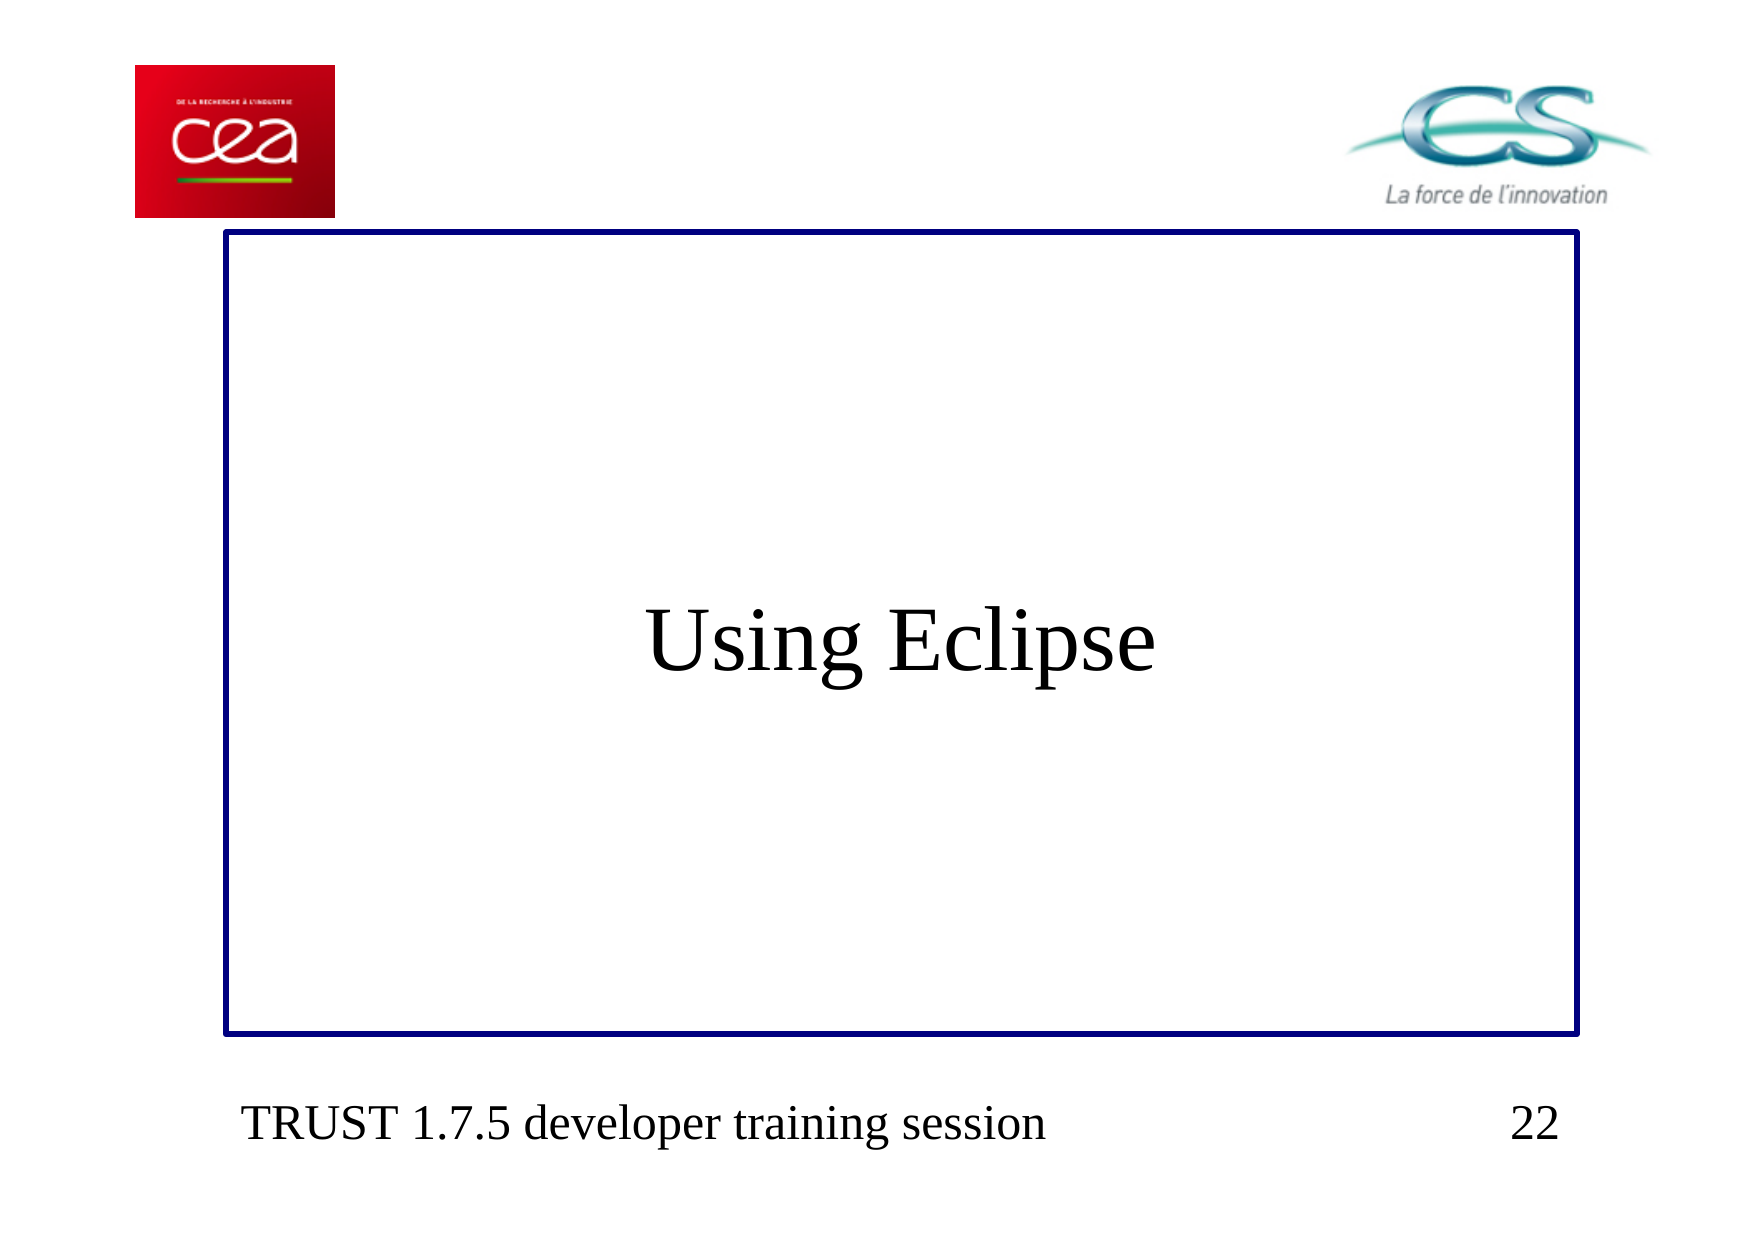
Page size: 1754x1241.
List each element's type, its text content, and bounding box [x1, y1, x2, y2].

picture [1340, 73, 1662, 218]
picture [135, 65, 335, 218]
title Using Eclipse [225, 232, 1577, 1035]
